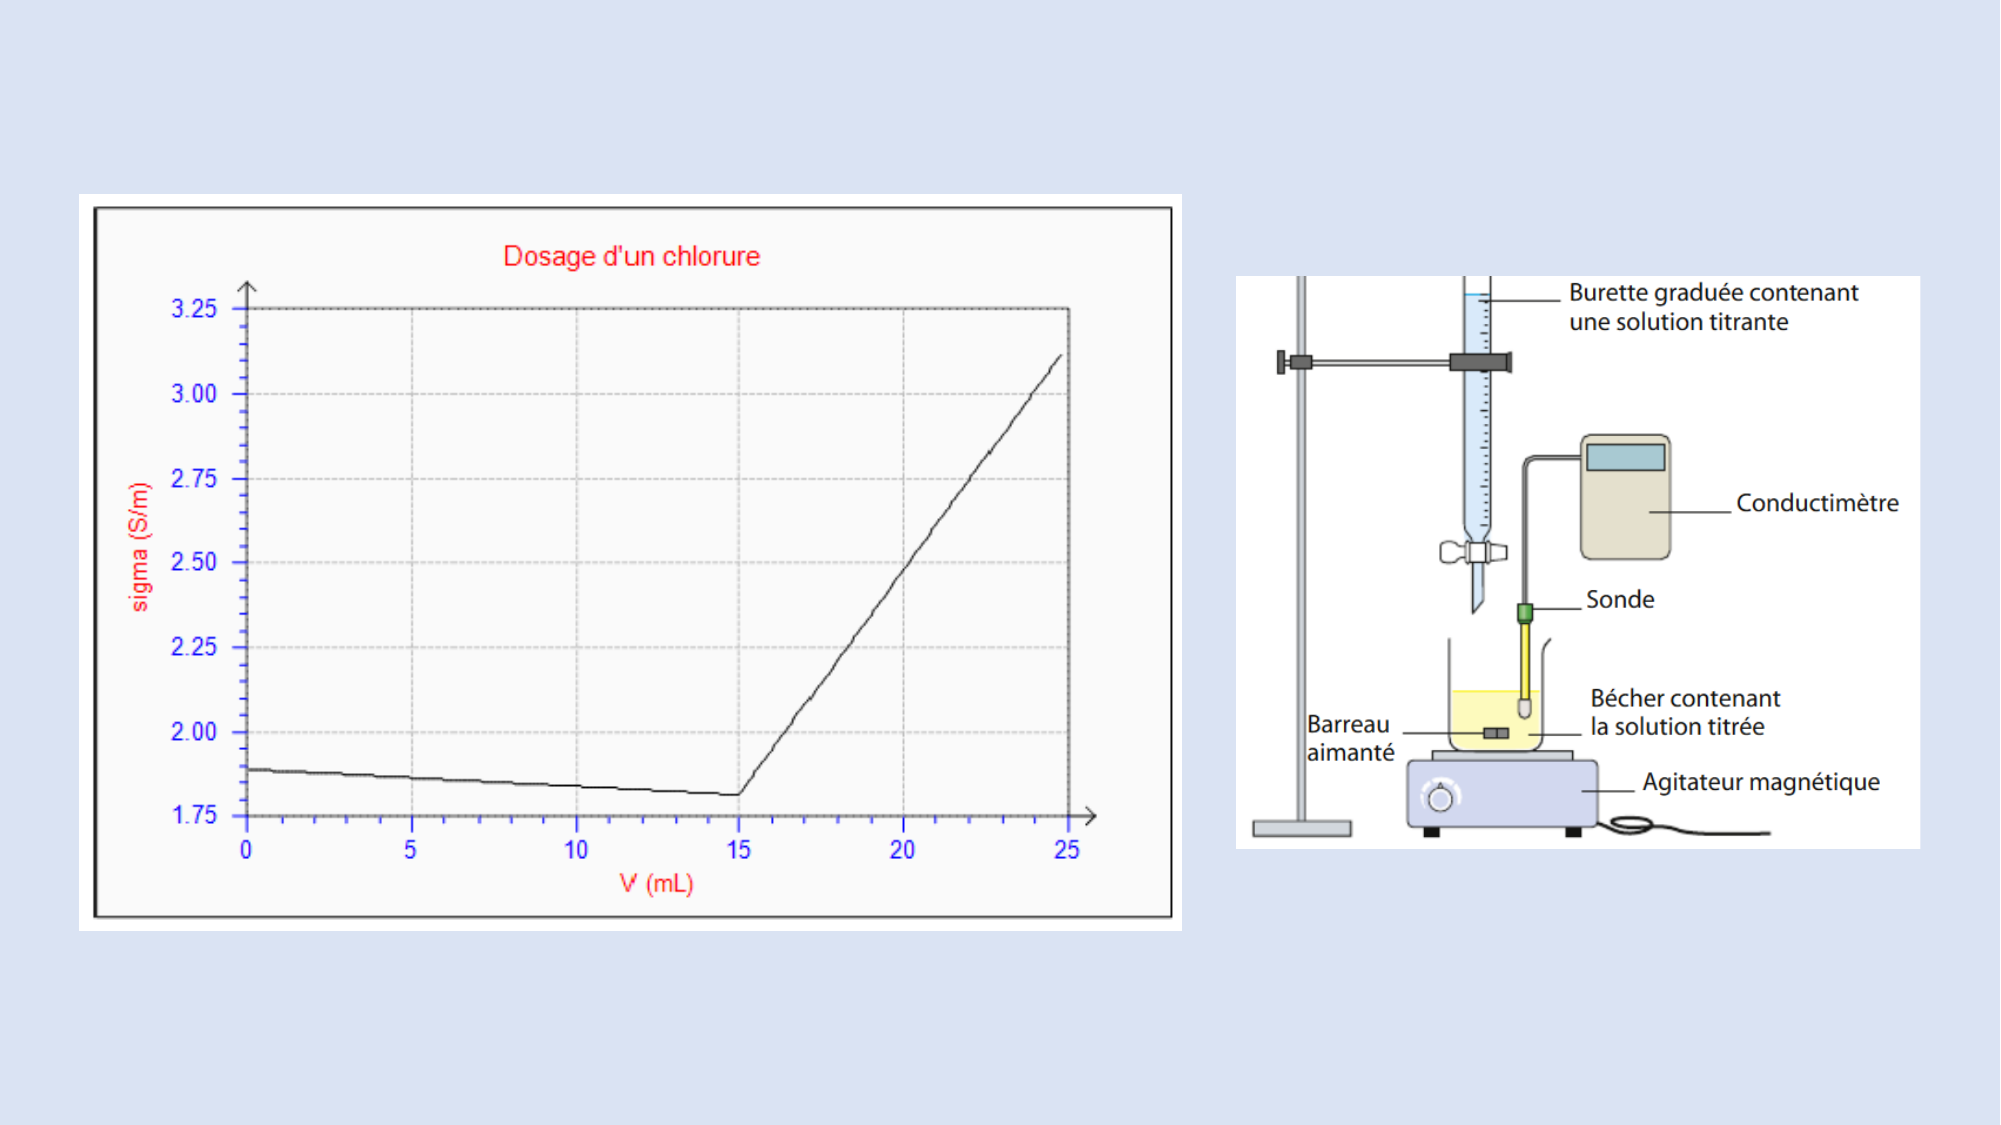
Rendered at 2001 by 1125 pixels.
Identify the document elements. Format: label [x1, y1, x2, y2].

picture [79, 194, 1182, 931]
picture [1236, 276, 1921, 849]
